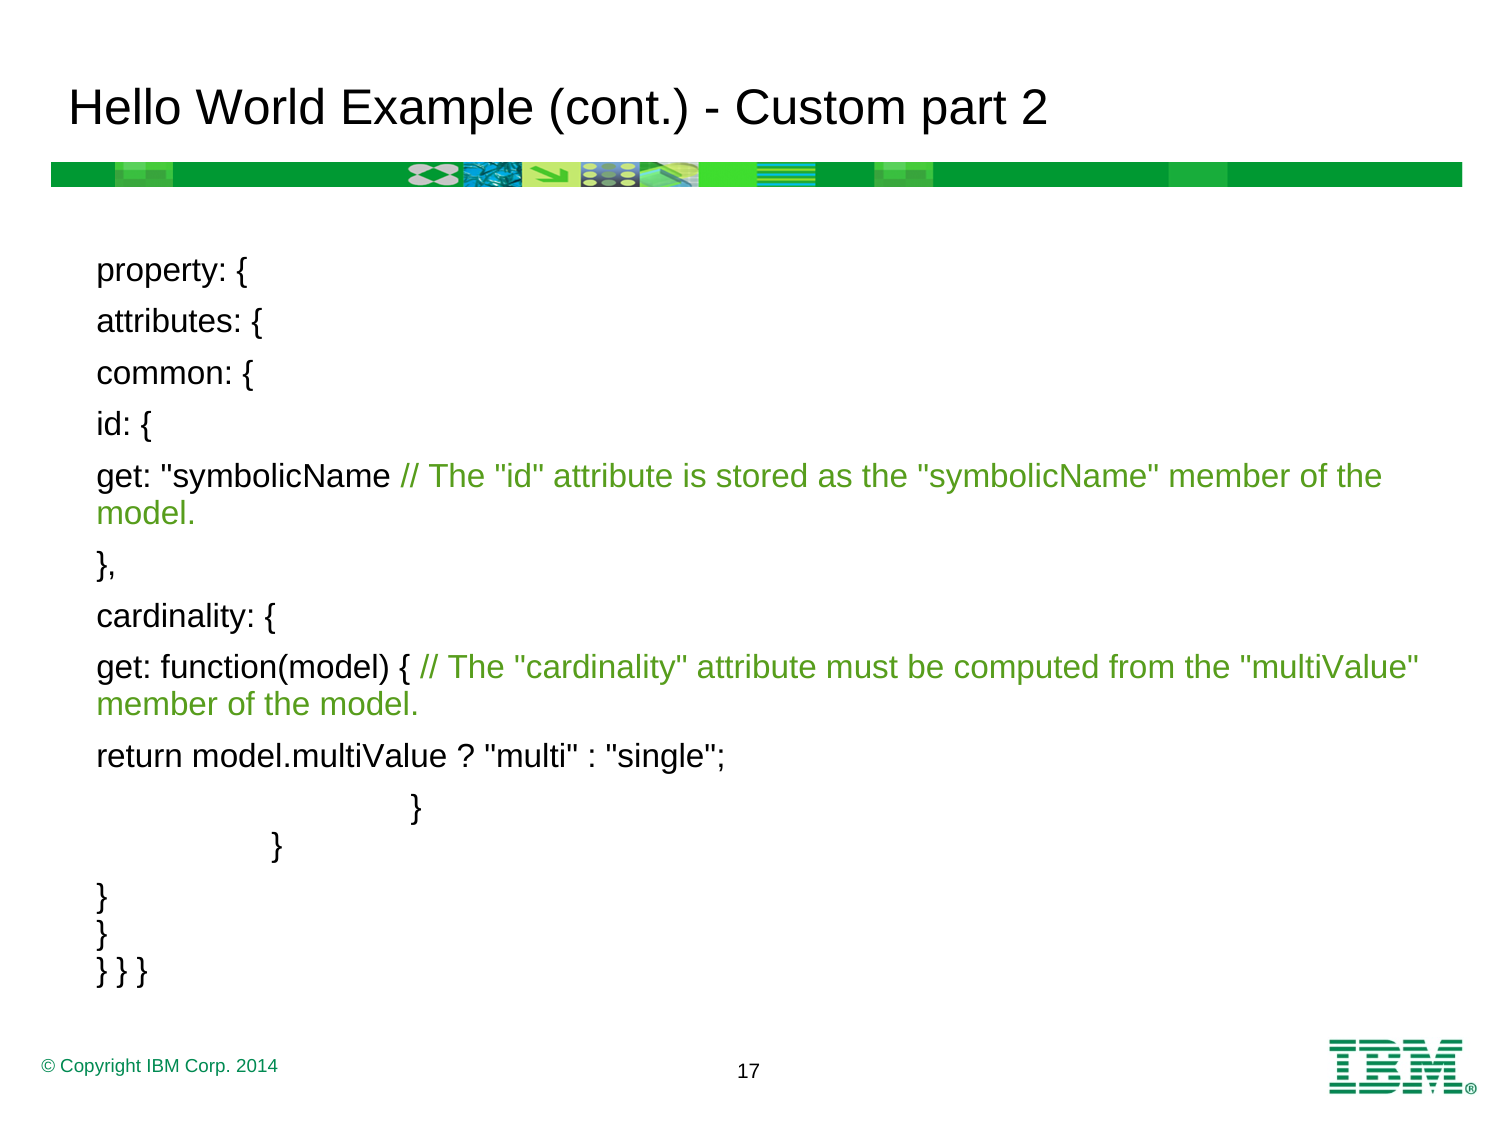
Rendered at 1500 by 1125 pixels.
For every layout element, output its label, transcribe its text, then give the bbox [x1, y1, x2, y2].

picture [50, 161, 1463, 189]
title Hello World Example (cont.) - Custom part 2 [53, 69, 1239, 144]
picture [1327, 1037, 1479, 1096]
list property: { attributes: { common: { id: { get: "symbolicName // The "id" attribute is stored as the "symbolicName" member of the model. }, cardinality: { get: function(model) { // The "cardinality" attribute must be computed from the "multiValue" member of the model. return model.multiValue ? "multi" : "single"; } } } } } } } [24, 243, 1463, 1038]
